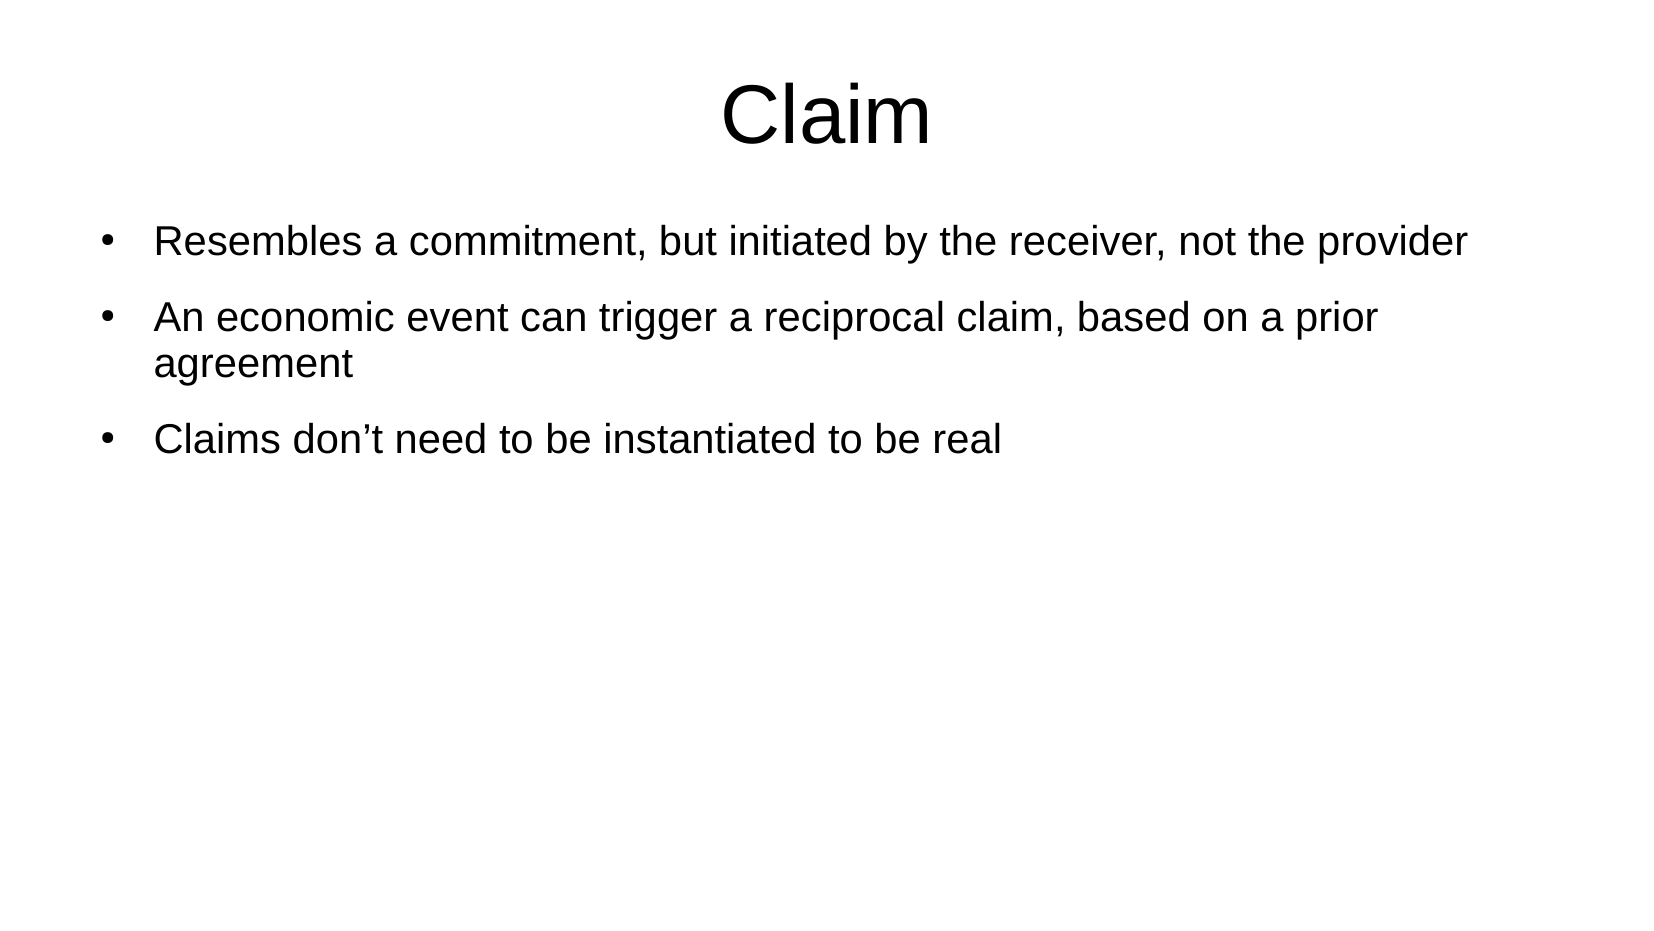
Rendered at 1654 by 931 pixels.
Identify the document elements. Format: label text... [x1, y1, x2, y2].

list Resembles a commitment, but initiated by the receiver, not the provider An economic event can trigger a reciprocal claim, based on a prior agreement Claims don’t need to be instantiated to be real [82, 217, 1571, 856]
title Claim [82, 37, 1571, 193]
